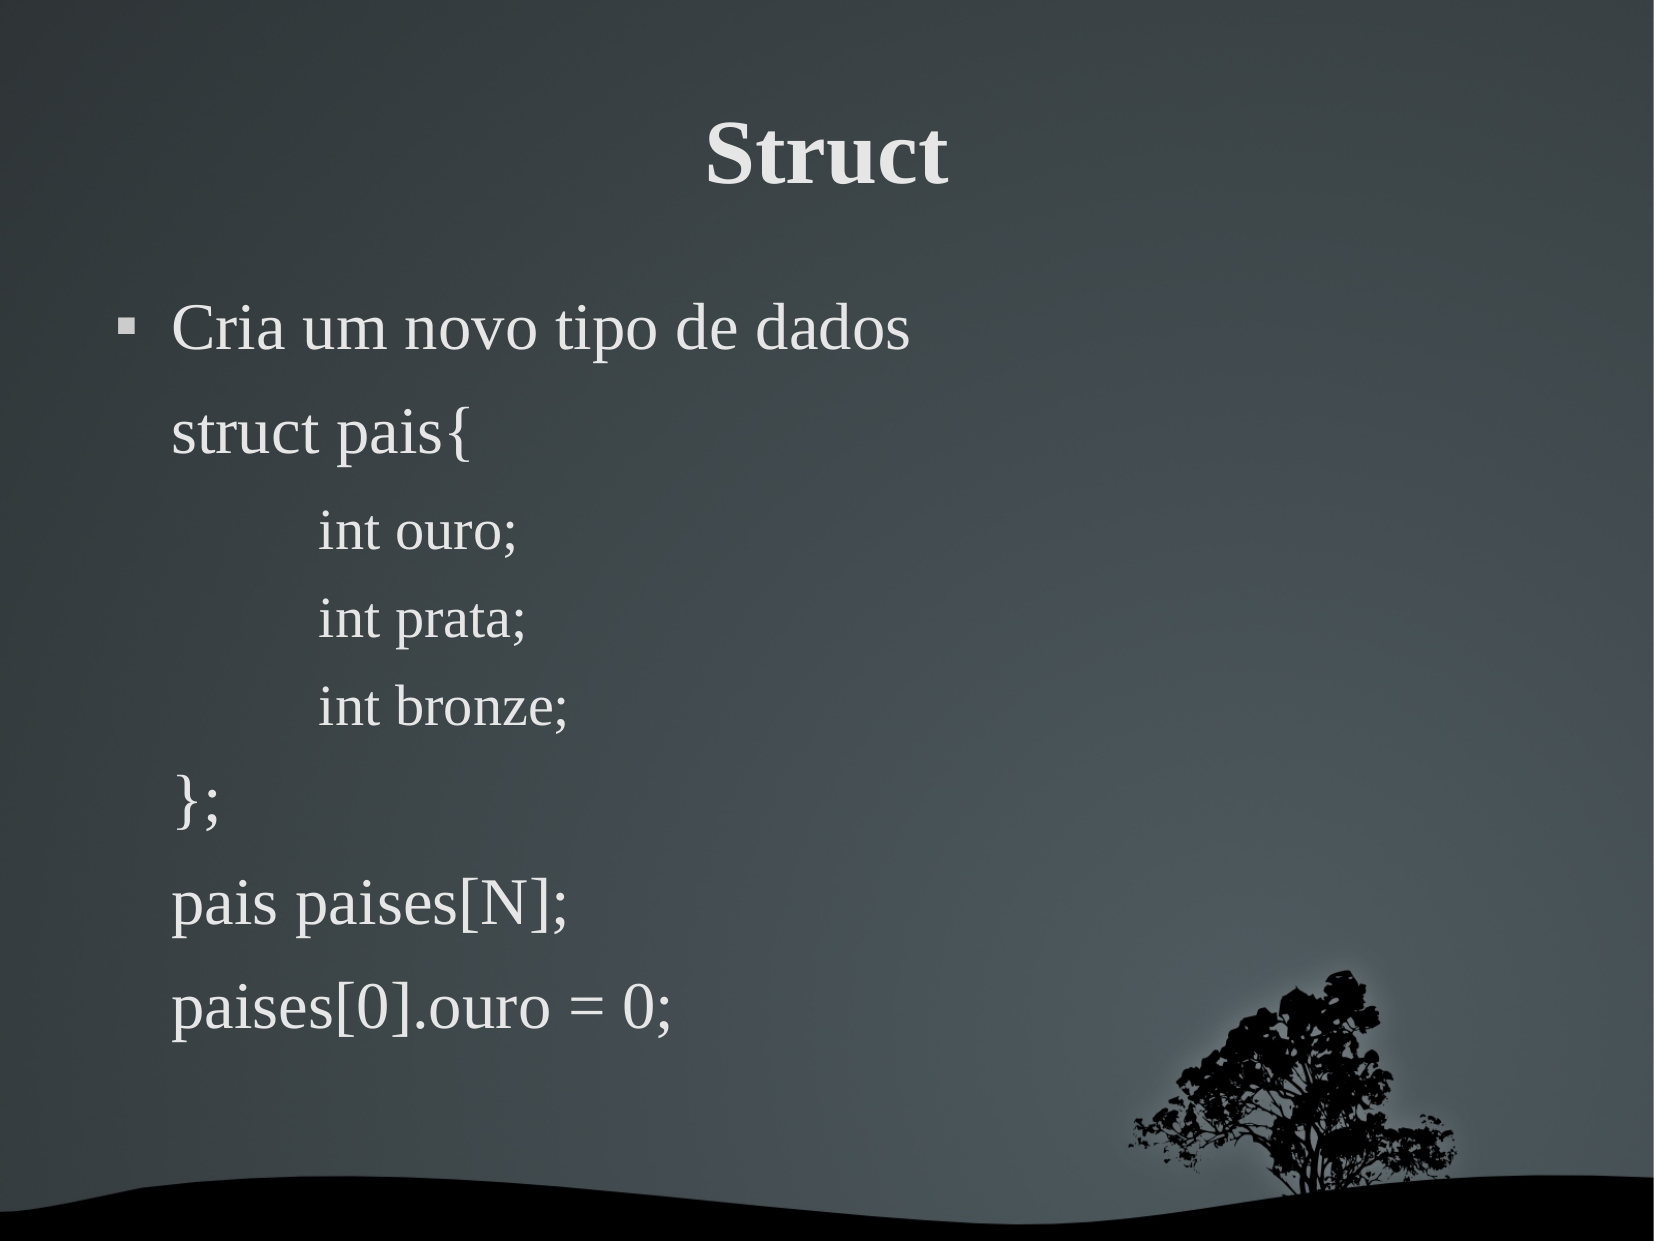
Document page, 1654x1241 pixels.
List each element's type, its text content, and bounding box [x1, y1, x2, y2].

picture [0, 0, 1654, 1241]
title Struct [82, 56, 1571, 250]
list Cria um novo tipo de dados struct pais{ int ouro; int prata; int bronze; }; pais paises[N]; paises[0].ouro = 0; [82, 290, 1571, 1095]
